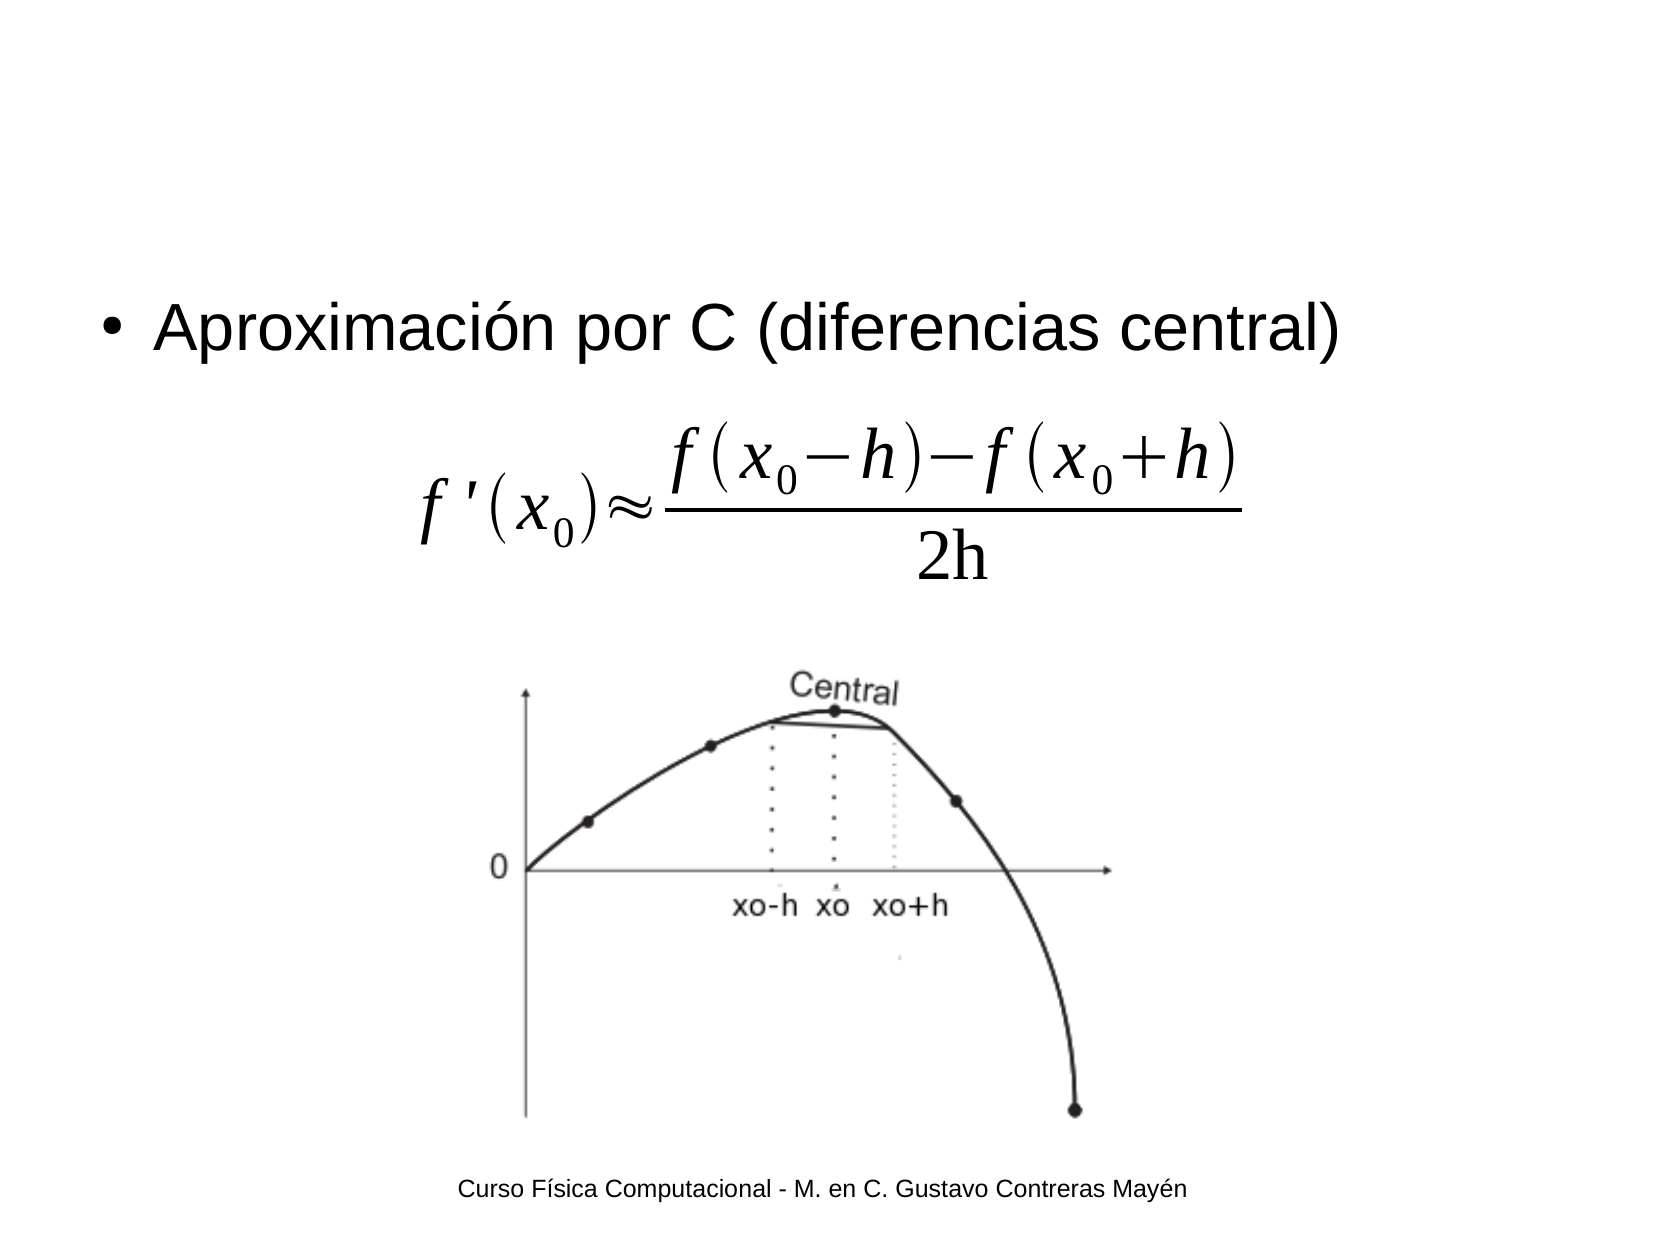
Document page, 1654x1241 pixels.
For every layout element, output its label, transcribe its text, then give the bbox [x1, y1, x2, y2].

picture [442, 639, 1154, 1152]
list Aproximación por C (diferencias central) [82, 290, 1571, 414]
chart [410, 413, 1251, 596]
